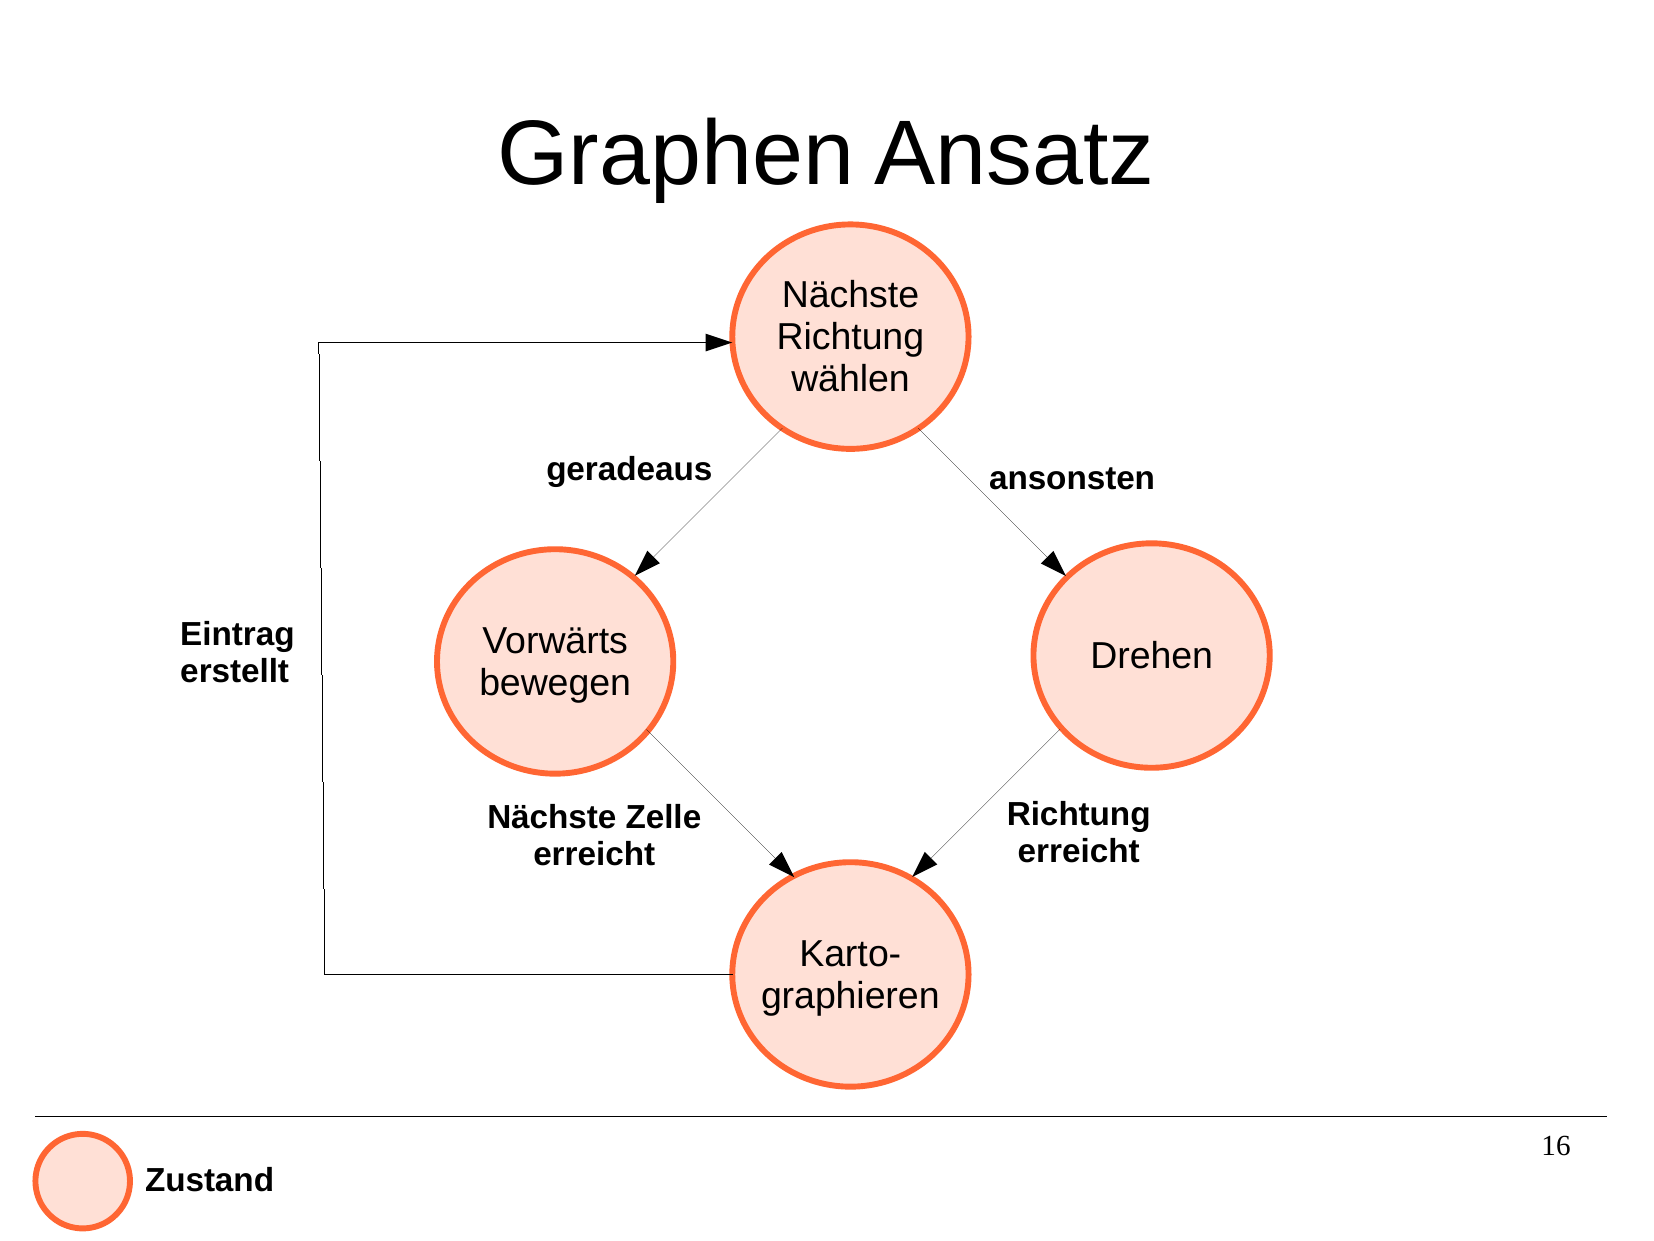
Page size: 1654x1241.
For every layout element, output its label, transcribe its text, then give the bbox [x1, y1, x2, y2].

text_box Zustand [130, 1153, 290, 1206]
text_box Drehen [1033, 543, 1270, 768]
text_box geradeaus [531, 442, 728, 495]
text_box Nächste Richtung wählen [732, 224, 969, 449]
text_box Karto- graphieren [732, 862, 969, 1087]
text_box Vorwärts bewegen [437, 549, 674, 774]
text_box ansonsten [974, 451, 1171, 504]
text_box [35, 1133, 130, 1229]
text_box Richtung erreicht [992, 788, 1166, 877]
title Graphen Ansatz [82, 49, 1571, 257]
text_box Eintrag erstellt [165, 608, 319, 698]
text_box Nächste Zelle erreicht [472, 791, 717, 881]
